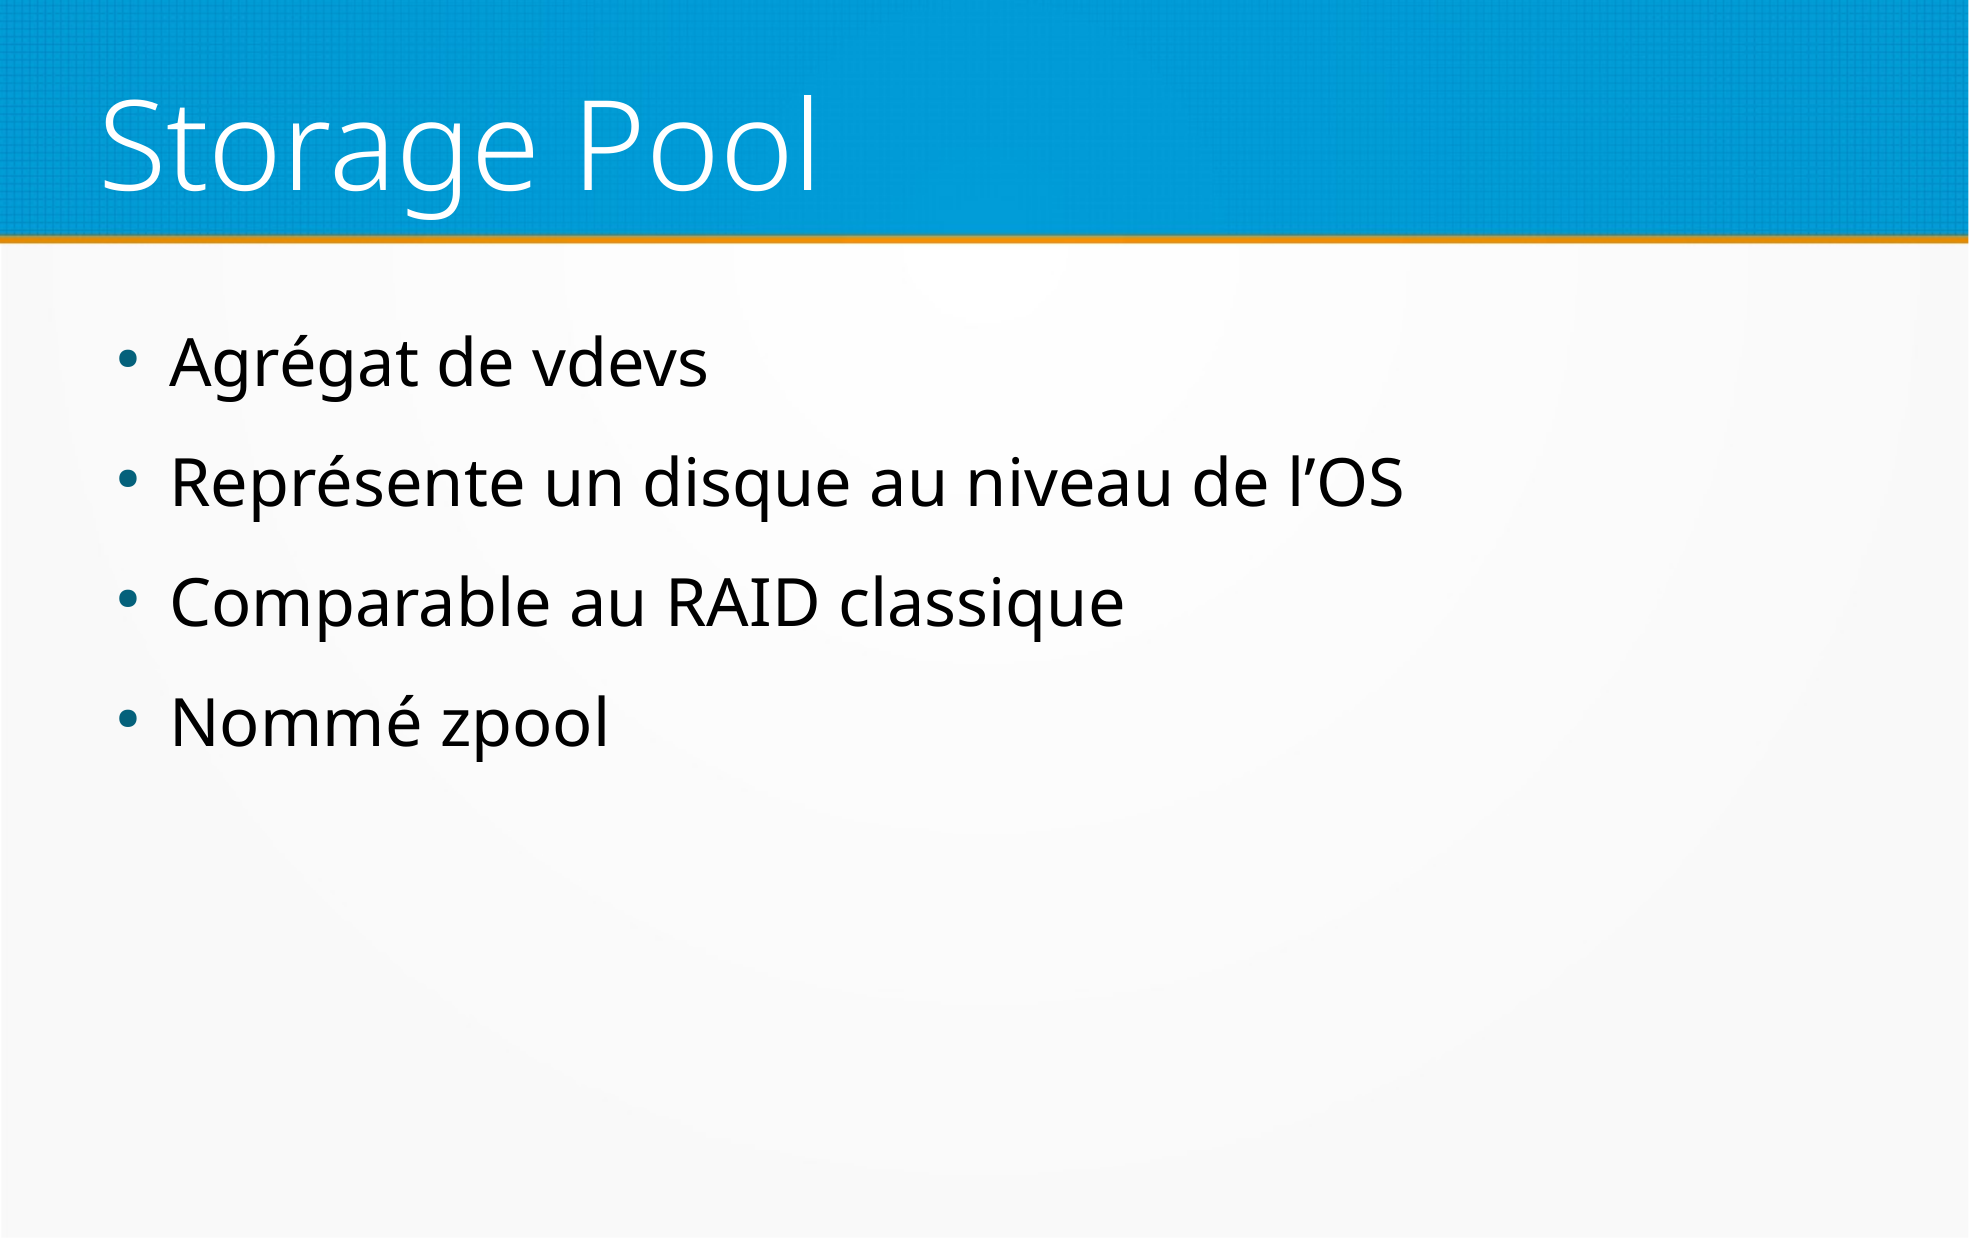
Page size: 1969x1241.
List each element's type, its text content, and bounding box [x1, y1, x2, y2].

picture [0, 233, 1969, 1241]
list Agrégat de vdevs Représente un disque au niveau de l’OS Comparable au RAID classique Nommé zpool [98, 315, 1861, 1081]
title Storage Pool [98, 19, 1870, 227]
